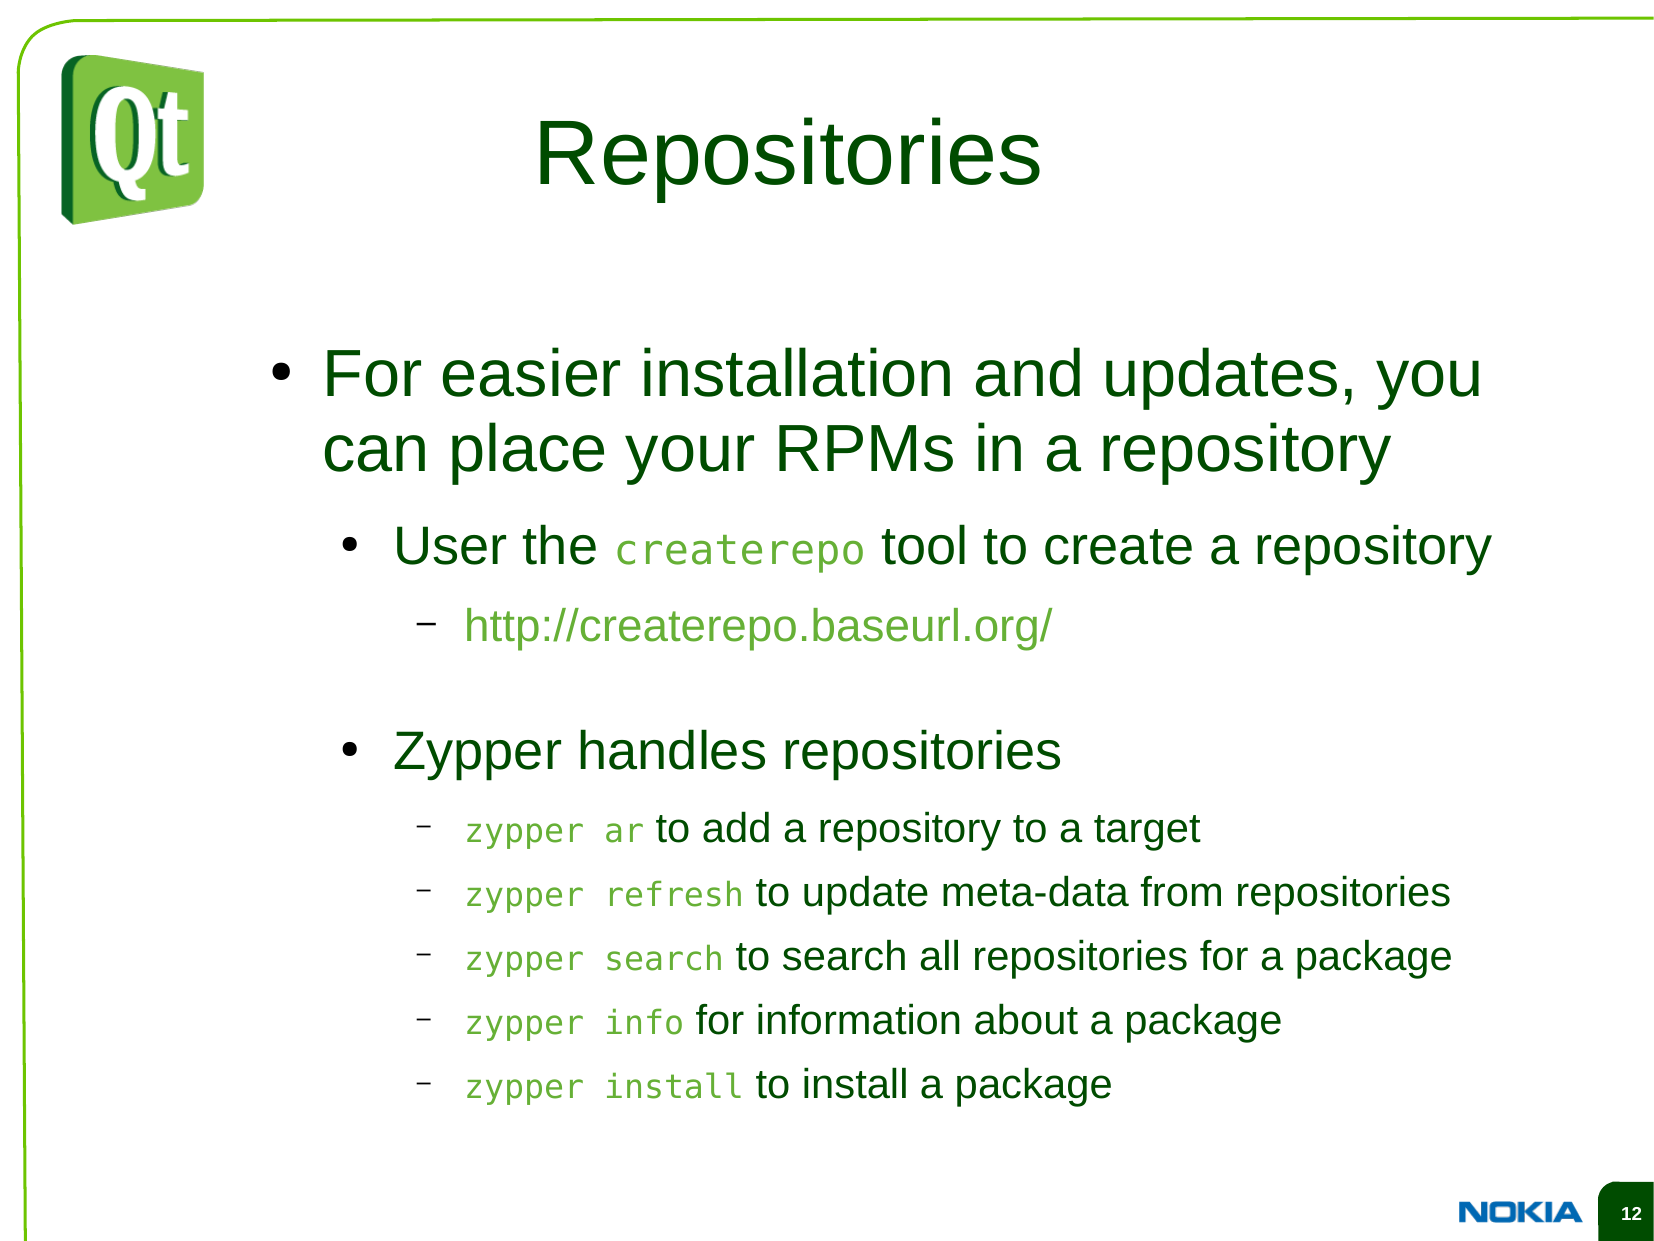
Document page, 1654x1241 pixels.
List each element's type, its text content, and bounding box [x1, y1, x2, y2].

picture [1459, 1201, 1583, 1223]
title Repositories [251, 49, 1327, 257]
list For easier installation and updates, you can place your RPMs in a repository User the createrepo tool to create a repository http://createrepo.baseurl.org/ Zypper handles repositories zypper ar to add a repository to a target zypper refresh to update meta-data from repositories zypper search to search all repositories for a package zypper info for information about a package zypper install to install a package [251, 336, 1571, 1155]
picture [61, 55, 204, 225]
